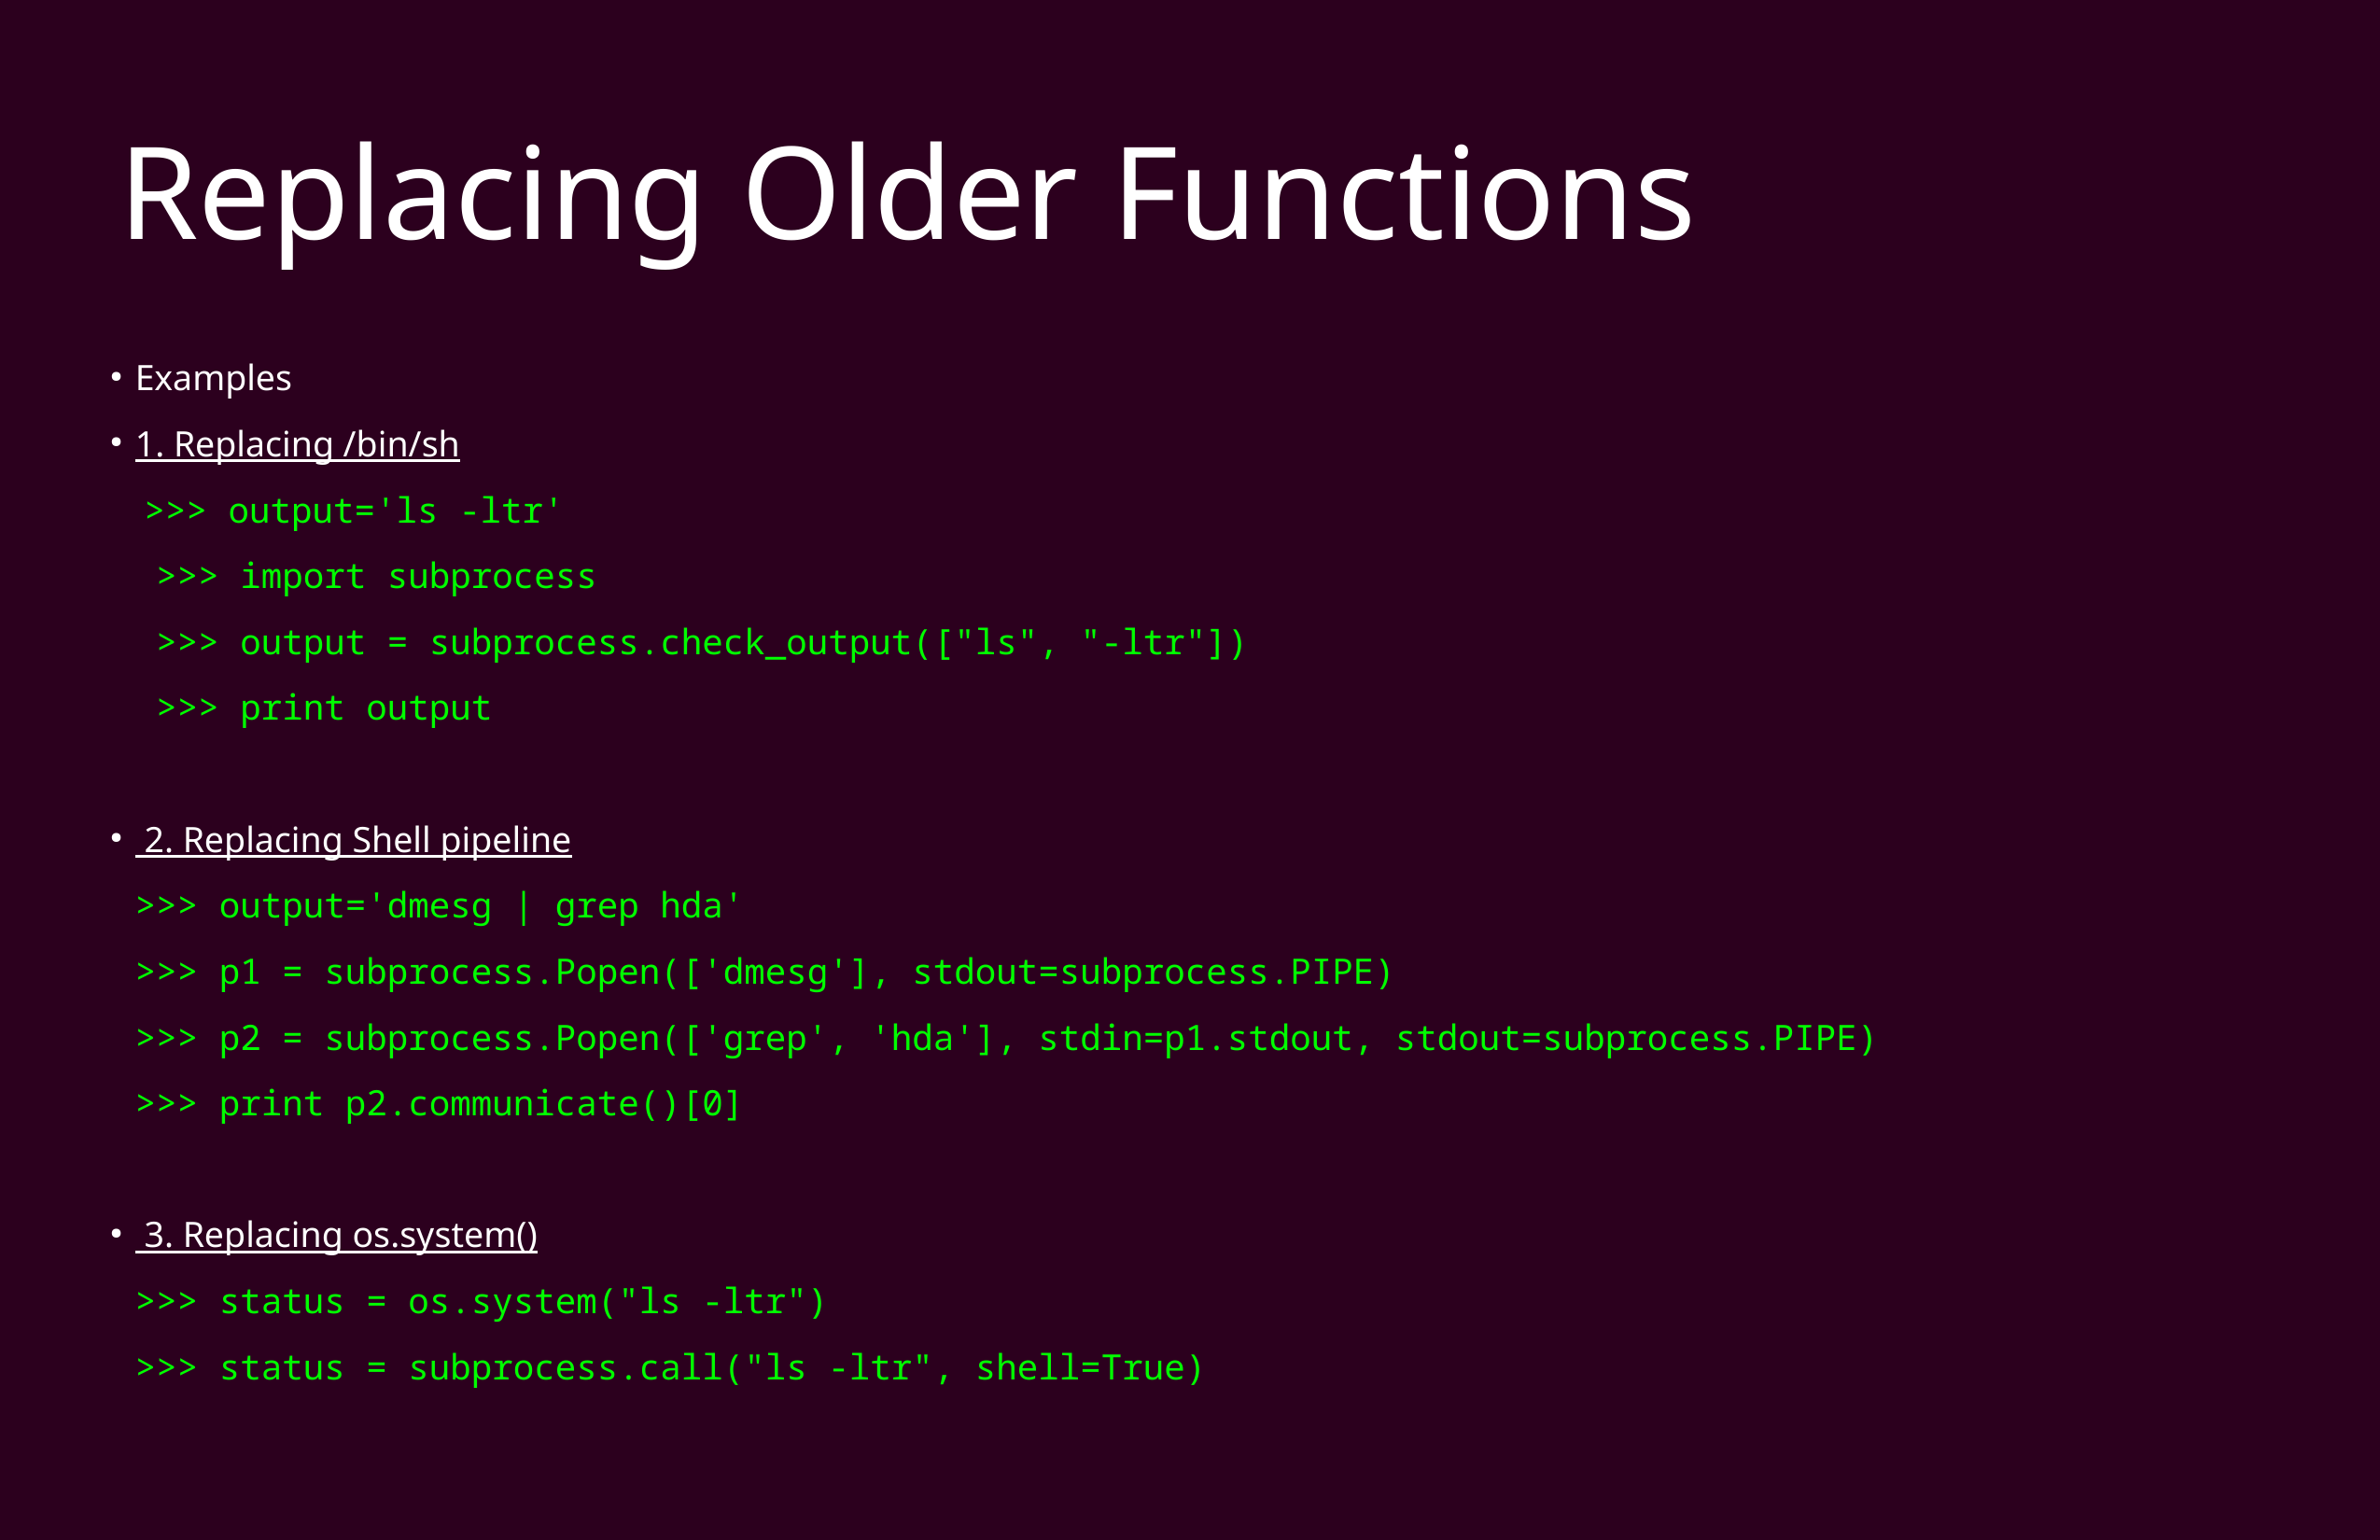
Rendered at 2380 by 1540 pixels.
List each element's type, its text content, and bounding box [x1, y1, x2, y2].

list Examples 1. Replacing /bin/sh >>> output='ls -ltr' >>> import subprocess >>> output = subprocess.check_output(["ls", "-ltr"]) >>> print output 2. Replacing Shell pipeline >>> output='dmesg | grep hda' >>> p1 = subprocess.Popen(['dmesg'], stdout=subprocess.PIPE) >>> p2 = subprocess.Popen(['grep', 'hda'], stdin=p1.stdout, stdout=subprocess.PIPE) >>> print p2.communicate()[0] 3. Replacing os.system() >>> status = os.system("ls -ltr") >>> status = subprocess.call("ls -ltr", shell=True) [102, 353, 2245, 1408]
title Replacing Older Functions [119, 61, 2261, 319]
